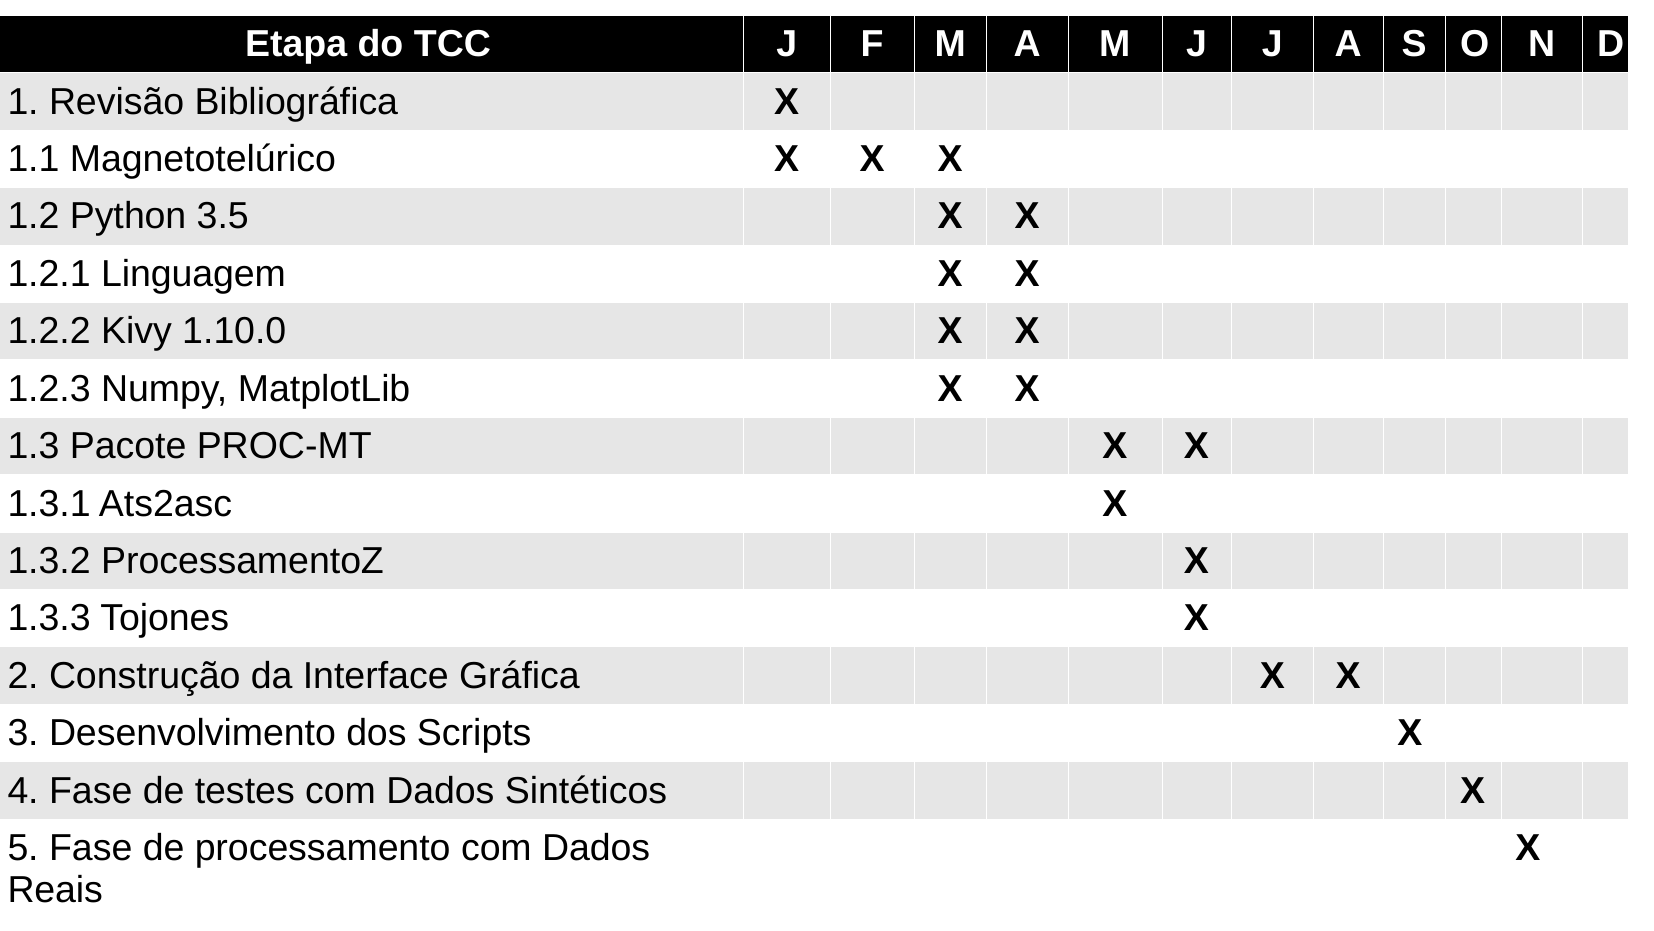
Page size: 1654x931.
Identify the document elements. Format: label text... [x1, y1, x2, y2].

table_cell [1384, 590, 1445, 646]
table_cell [1069, 73, 1162, 130]
table_cell [1232, 705, 1313, 761]
table_cell [1163, 762, 1231, 819]
table_cell X [1502, 820, 1582, 918]
table_cell 5. Fase de processamento com Dados Reais [0, 820, 743, 918]
table_cell [1232, 475, 1313, 532]
table_cell [1502, 360, 1582, 417]
table_cell [1583, 820, 1628, 918]
table_header Etapa do TCC [0, 16, 743, 72]
table_cell [1583, 590, 1628, 646]
table_cell [1446, 705, 1501, 761]
table_cell [915, 590, 986, 646]
table_cell [831, 475, 914, 532]
table_cell [831, 303, 914, 359]
table_cell [1384, 303, 1445, 359]
table_cell [1446, 475, 1501, 532]
table_cell [1583, 475, 1628, 532]
table_cell [1069, 188, 1162, 245]
table_cell [915, 418, 986, 474]
table_cell [1314, 73, 1383, 130]
table_cell [1314, 418, 1383, 474]
table_cell [1502, 188, 1582, 245]
table_cell [1314, 360, 1383, 417]
table_cell [1232, 533, 1313, 589]
table_cell [1583, 533, 1628, 589]
table_cell [1314, 131, 1383, 187]
table_cell X [915, 246, 986, 302]
table_cell [744, 762, 830, 819]
table_cell [1384, 533, 1445, 589]
table_cell [1446, 303, 1501, 359]
table_cell [744, 820, 830, 918]
table_cell [1384, 475, 1445, 532]
table_cell [915, 475, 986, 532]
table_cell [1069, 647, 1162, 704]
table_cell [1069, 303, 1162, 359]
table_cell [1502, 246, 1582, 302]
table_cell [1314, 762, 1383, 819]
table_cell [831, 188, 914, 245]
table_cell [1232, 73, 1313, 130]
table_cell [1502, 762, 1582, 819]
table_cell 1.1 Magnetotelúrico [0, 131, 743, 187]
table_cell [1583, 418, 1628, 474]
table_cell [1314, 246, 1383, 302]
table_cell [915, 705, 986, 761]
table_cell 1.2.3 Numpy, MatplotLib [0, 360, 743, 417]
table_cell [1069, 590, 1162, 646]
table_cell [1384, 360, 1445, 417]
table_cell [1384, 647, 1445, 704]
table_header M [1069, 16, 1162, 72]
table_cell [744, 188, 830, 245]
table_cell [1583, 303, 1628, 359]
table_cell [1583, 762, 1628, 819]
table_cell 2. Construção da Interface Gráfica [0, 647, 743, 704]
table_cell [1446, 590, 1501, 646]
table_cell [987, 475, 1068, 532]
table_cell [1502, 590, 1582, 646]
table_cell [1384, 188, 1445, 245]
table_cell 1.3.3 Tojones [0, 590, 743, 646]
table_cell [831, 418, 914, 474]
table_cell [1446, 647, 1501, 704]
table_cell [1163, 360, 1231, 417]
table_cell [744, 475, 830, 532]
table_cell [1314, 188, 1383, 245]
table_cell [831, 246, 914, 302]
table_cell [1069, 820, 1162, 918]
table_cell [831, 647, 914, 704]
table_cell [1583, 131, 1628, 187]
table_cell [915, 762, 986, 819]
table_cell [1446, 533, 1501, 589]
table_cell [1583, 360, 1628, 417]
table_cell [987, 705, 1068, 761]
table_cell [1384, 131, 1445, 187]
table_cell X [915, 188, 986, 245]
table_cell [1446, 820, 1501, 918]
table_cell [1384, 820, 1445, 918]
table_cell [1502, 418, 1582, 474]
table_cell [1583, 647, 1628, 704]
table_cell [1163, 647, 1231, 704]
table_cell X [1069, 475, 1162, 532]
table_cell X [1384, 705, 1445, 761]
table_cell [1583, 705, 1628, 761]
table_cell [1163, 303, 1231, 359]
table_cell X [1163, 590, 1231, 646]
table_cell [987, 533, 1068, 589]
table_cell X [1446, 762, 1501, 819]
table_cell [831, 590, 914, 646]
table_cell X [987, 360, 1068, 417]
table_cell [831, 533, 914, 589]
table_cell [1314, 590, 1383, 646]
table_cell [915, 533, 986, 589]
table_header A [987, 16, 1068, 72]
table_header D [1583, 16, 1628, 72]
table_cell [1069, 705, 1162, 761]
table_cell X [1232, 647, 1313, 704]
table_cell [831, 820, 914, 918]
table_cell X [915, 360, 986, 417]
table_cell [1502, 475, 1582, 532]
table_cell [744, 246, 830, 302]
table_header M [915, 16, 986, 72]
table_cell 3. Desenvolvimento dos Scripts [0, 705, 743, 761]
table_cell [987, 590, 1068, 646]
table_cell [831, 762, 914, 819]
table_cell X [1069, 418, 1162, 474]
table_cell [831, 705, 914, 761]
table_cell [744, 590, 830, 646]
table_cell X [915, 303, 986, 359]
table_header J [1232, 16, 1313, 72]
table_cell [1502, 705, 1582, 761]
table_cell X [744, 131, 830, 187]
table_cell [1232, 246, 1313, 302]
table_cell [1502, 647, 1582, 704]
table_cell [1384, 73, 1445, 130]
table_cell 1.2.1 Linguagem [0, 246, 743, 302]
table_cell [1232, 360, 1313, 417]
table_cell 1.2.2 Kivy 1.10.0 [0, 303, 743, 359]
table_cell [1502, 131, 1582, 187]
table_cell [1069, 131, 1162, 187]
table_cell X [987, 246, 1068, 302]
table_cell [1446, 188, 1501, 245]
table_cell [744, 705, 830, 761]
table_header N [1502, 16, 1582, 72]
table_cell X [1163, 533, 1231, 589]
table_cell [1163, 188, 1231, 245]
table_cell X [987, 188, 1068, 245]
table_cell [1163, 73, 1231, 130]
table_cell [1232, 131, 1313, 187]
table_cell [1384, 246, 1445, 302]
table_cell [1314, 303, 1383, 359]
table_cell [1069, 360, 1162, 417]
table_header J [744, 16, 830, 72]
table_cell [1583, 73, 1628, 130]
table_cell [1446, 360, 1501, 417]
table_cell [744, 418, 830, 474]
table_cell [831, 360, 914, 417]
table_cell [1232, 820, 1313, 918]
table_cell [1163, 820, 1231, 918]
table_cell [1384, 418, 1445, 474]
table_cell [987, 73, 1068, 130]
table_cell [831, 73, 914, 130]
table_cell [1232, 762, 1313, 819]
table_cell X [915, 131, 986, 187]
table_cell [1446, 246, 1501, 302]
table_cell [1502, 303, 1582, 359]
table_cell 1.3.2 ProcessamentoZ [0, 533, 743, 589]
table_cell X [987, 303, 1068, 359]
table_cell [1314, 475, 1383, 532]
table_cell [744, 647, 830, 704]
table_cell [1314, 705, 1383, 761]
table_cell [987, 647, 1068, 704]
table_cell X [744, 73, 830, 130]
table_cell [915, 820, 986, 918]
table_cell 1.3.1 Ats2asc [0, 475, 743, 532]
table_cell [1583, 246, 1628, 302]
table_cell [915, 73, 986, 130]
table_cell [1232, 303, 1313, 359]
table_cell [915, 647, 986, 704]
table_cell [1163, 475, 1231, 532]
table_cell 1.3 Pacote PROC-MT [0, 418, 743, 474]
table_cell [1069, 246, 1162, 302]
table_cell [1446, 418, 1501, 474]
table_cell [1446, 73, 1501, 130]
table_header A [1314, 16, 1383, 72]
table_cell [1314, 820, 1383, 918]
table_cell 1.2 Python 3.5 [0, 188, 743, 245]
table_cell [1583, 188, 1628, 245]
table_cell [1502, 533, 1582, 589]
table_cell 4. Fase de testes com Dados Sintéticos [0, 762, 743, 819]
table_cell X [1314, 647, 1383, 704]
table_cell X [1163, 418, 1231, 474]
table_cell [1384, 762, 1445, 819]
table_cell [987, 820, 1068, 918]
table_cell [1232, 188, 1313, 245]
table_cell [1163, 705, 1231, 761]
table_cell [744, 360, 830, 417]
table_cell [1314, 533, 1383, 589]
table_cell [744, 303, 830, 359]
table_cell [1446, 131, 1501, 187]
table_cell [1069, 533, 1162, 589]
table_cell [1163, 246, 1231, 302]
table_cell [987, 418, 1068, 474]
table_cell [1502, 73, 1582, 130]
table_cell [987, 762, 1068, 819]
table_cell [744, 533, 830, 589]
table_header F [831, 16, 914, 72]
table_cell X [831, 131, 914, 187]
table_header S [1384, 16, 1445, 72]
table_cell [1232, 590, 1313, 646]
table_cell [1232, 418, 1313, 474]
table_header O [1446, 16, 1501, 72]
table_header J [1163, 16, 1231, 72]
table_cell [1163, 131, 1231, 187]
table_cell [1069, 762, 1162, 819]
table_cell [987, 131, 1068, 187]
table_cell 1. Revisão Bibliográfica [0, 73, 743, 130]
